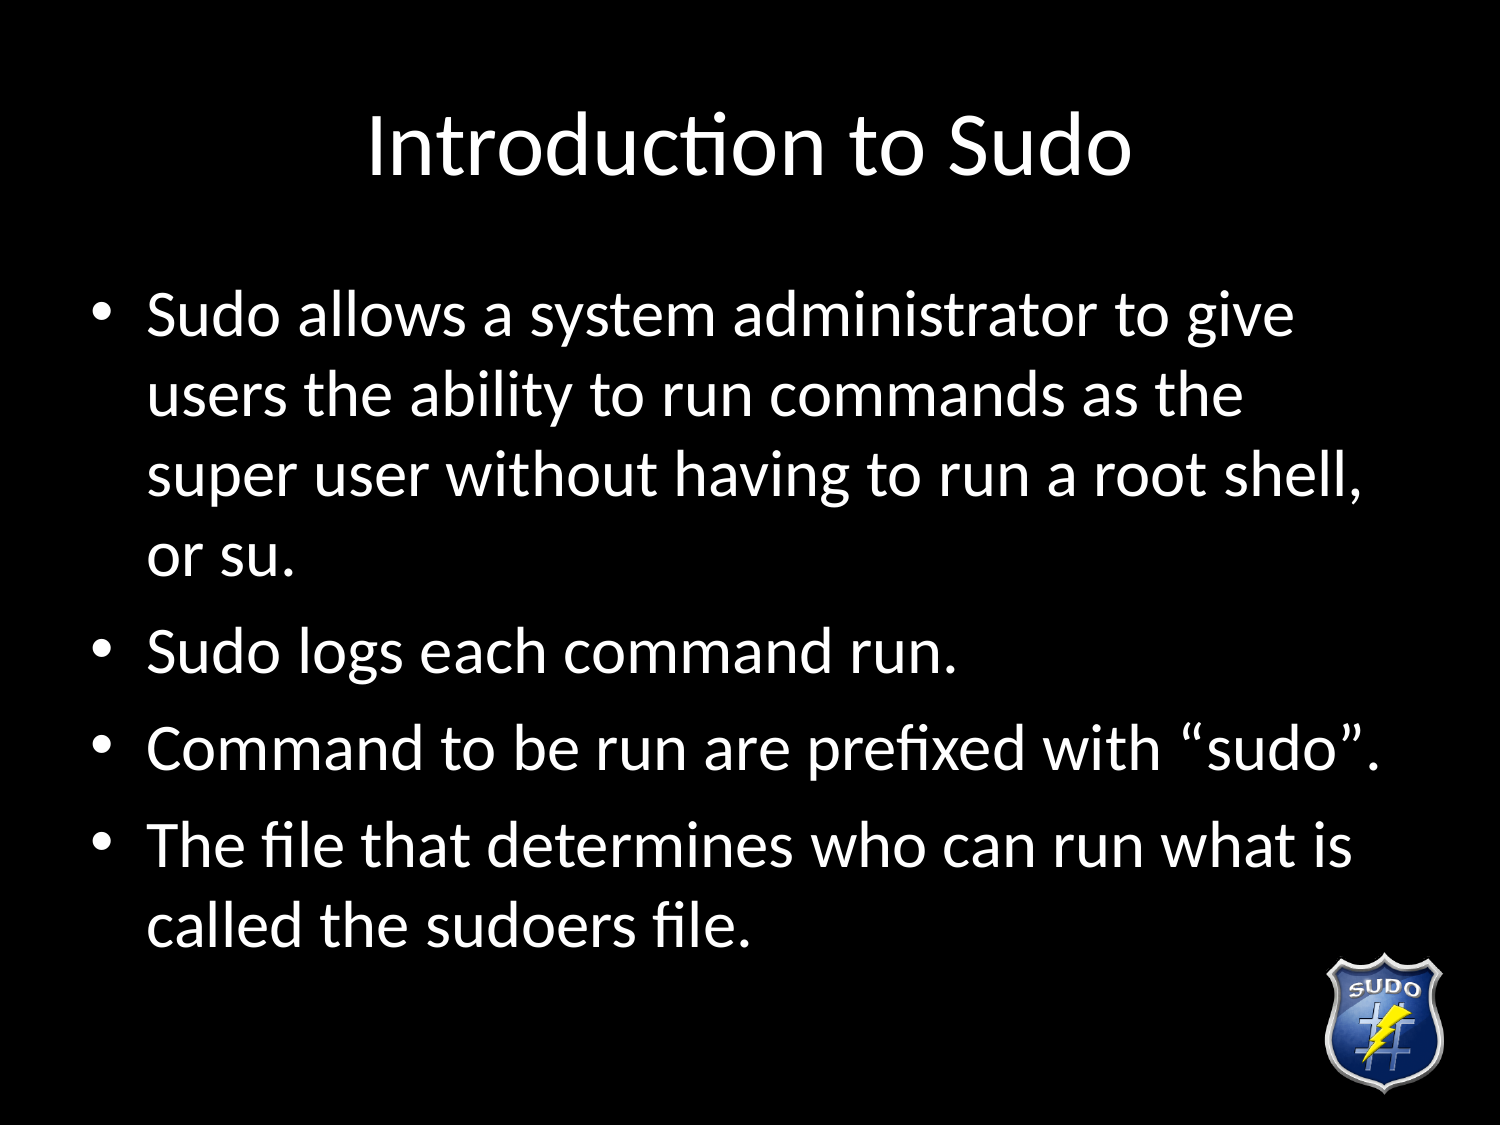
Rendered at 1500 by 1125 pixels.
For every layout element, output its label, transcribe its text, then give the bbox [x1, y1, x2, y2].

picture [1315, 949, 1453, 1103]
list Sudo allows a system administrator to give users the ability to run commands as the super user without having to run a root shell, or su. Sudo logs each command run. Command to be run are prefixed with “sudo”. The file that determines who can run what is called the sudoers file. [75, 262, 1426, 1005]
title Introduction to Sudo [75, 45, 1426, 233]
